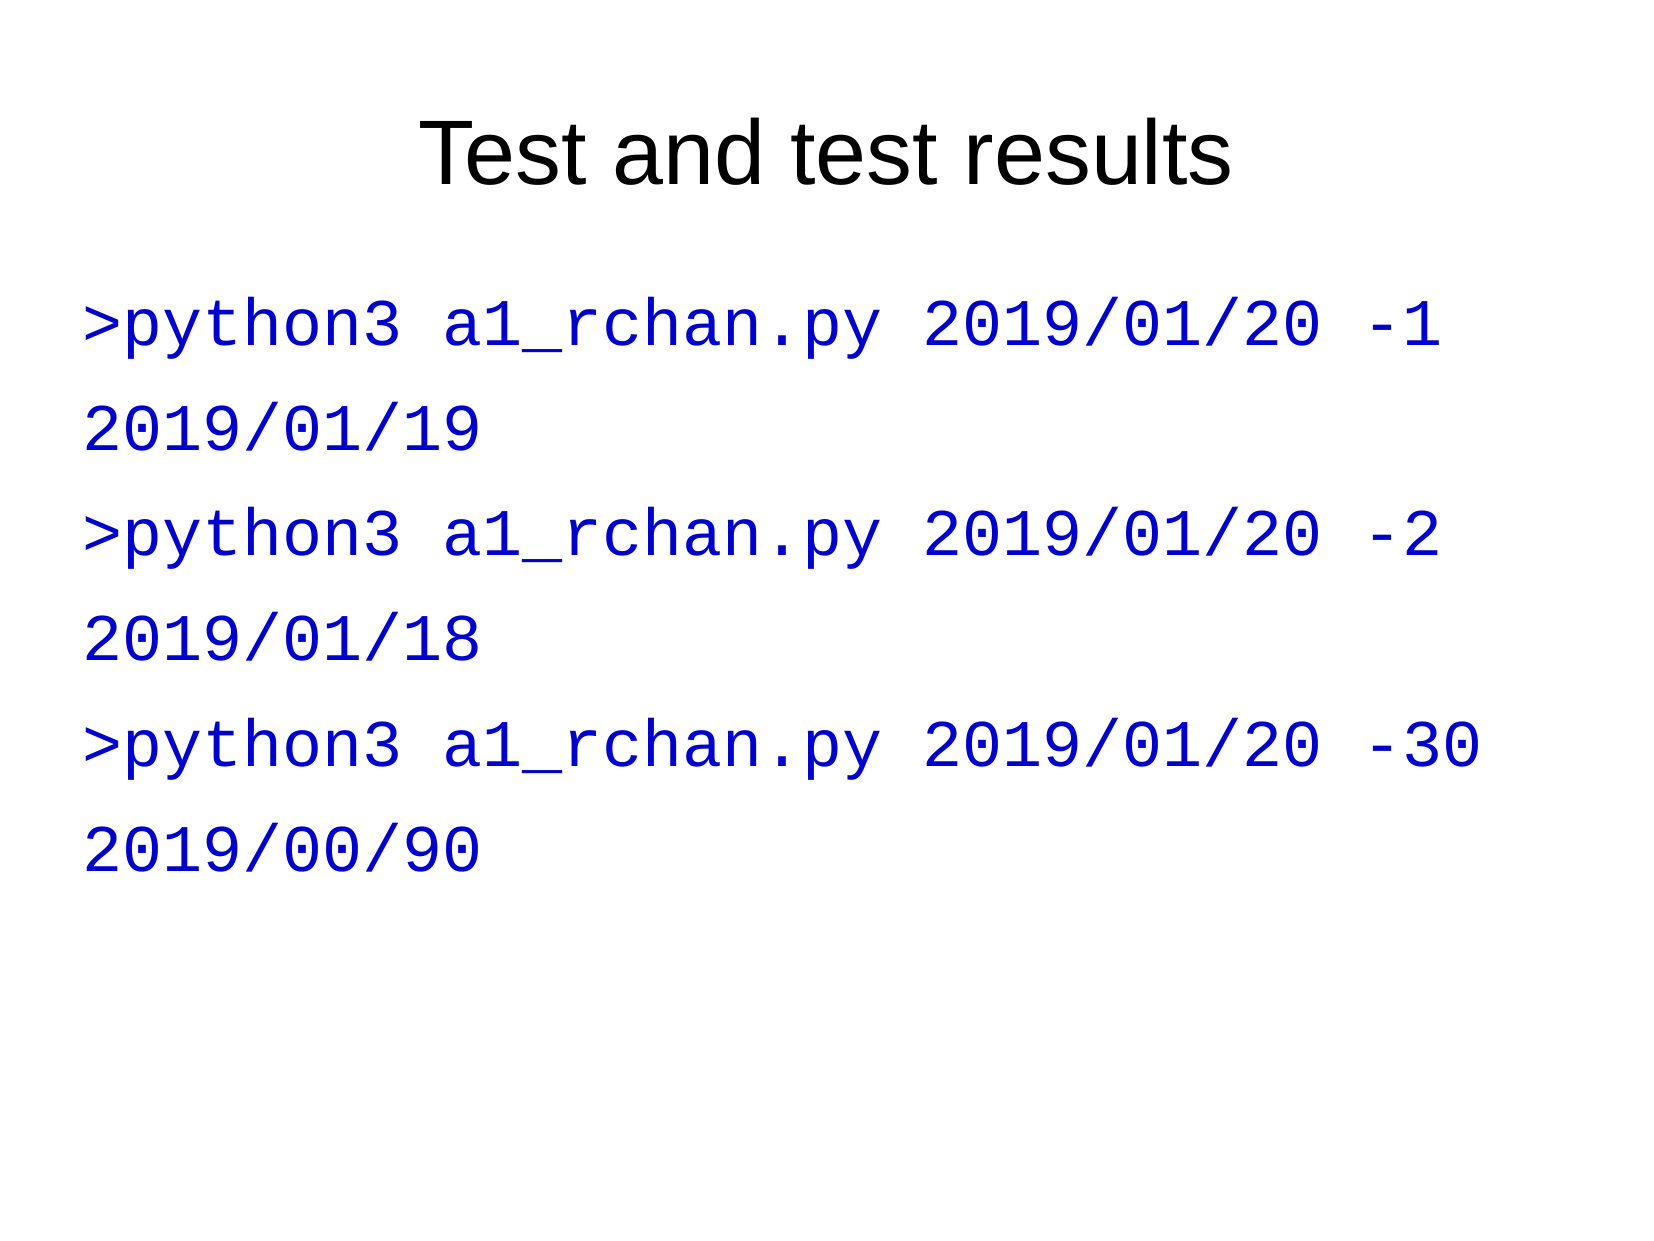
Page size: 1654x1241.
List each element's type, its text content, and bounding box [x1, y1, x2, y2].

list >python3 a1_rchan.py 2019/01/20 -1 2019/01/19 >python3 a1_rchan.py 2019/01/20 -2 2019/01/18 >python3 a1_rchan.py 2019/01/20 -30 2019/00/90 [82, 290, 1571, 1010]
title Test and test results [82, 49, 1571, 257]
